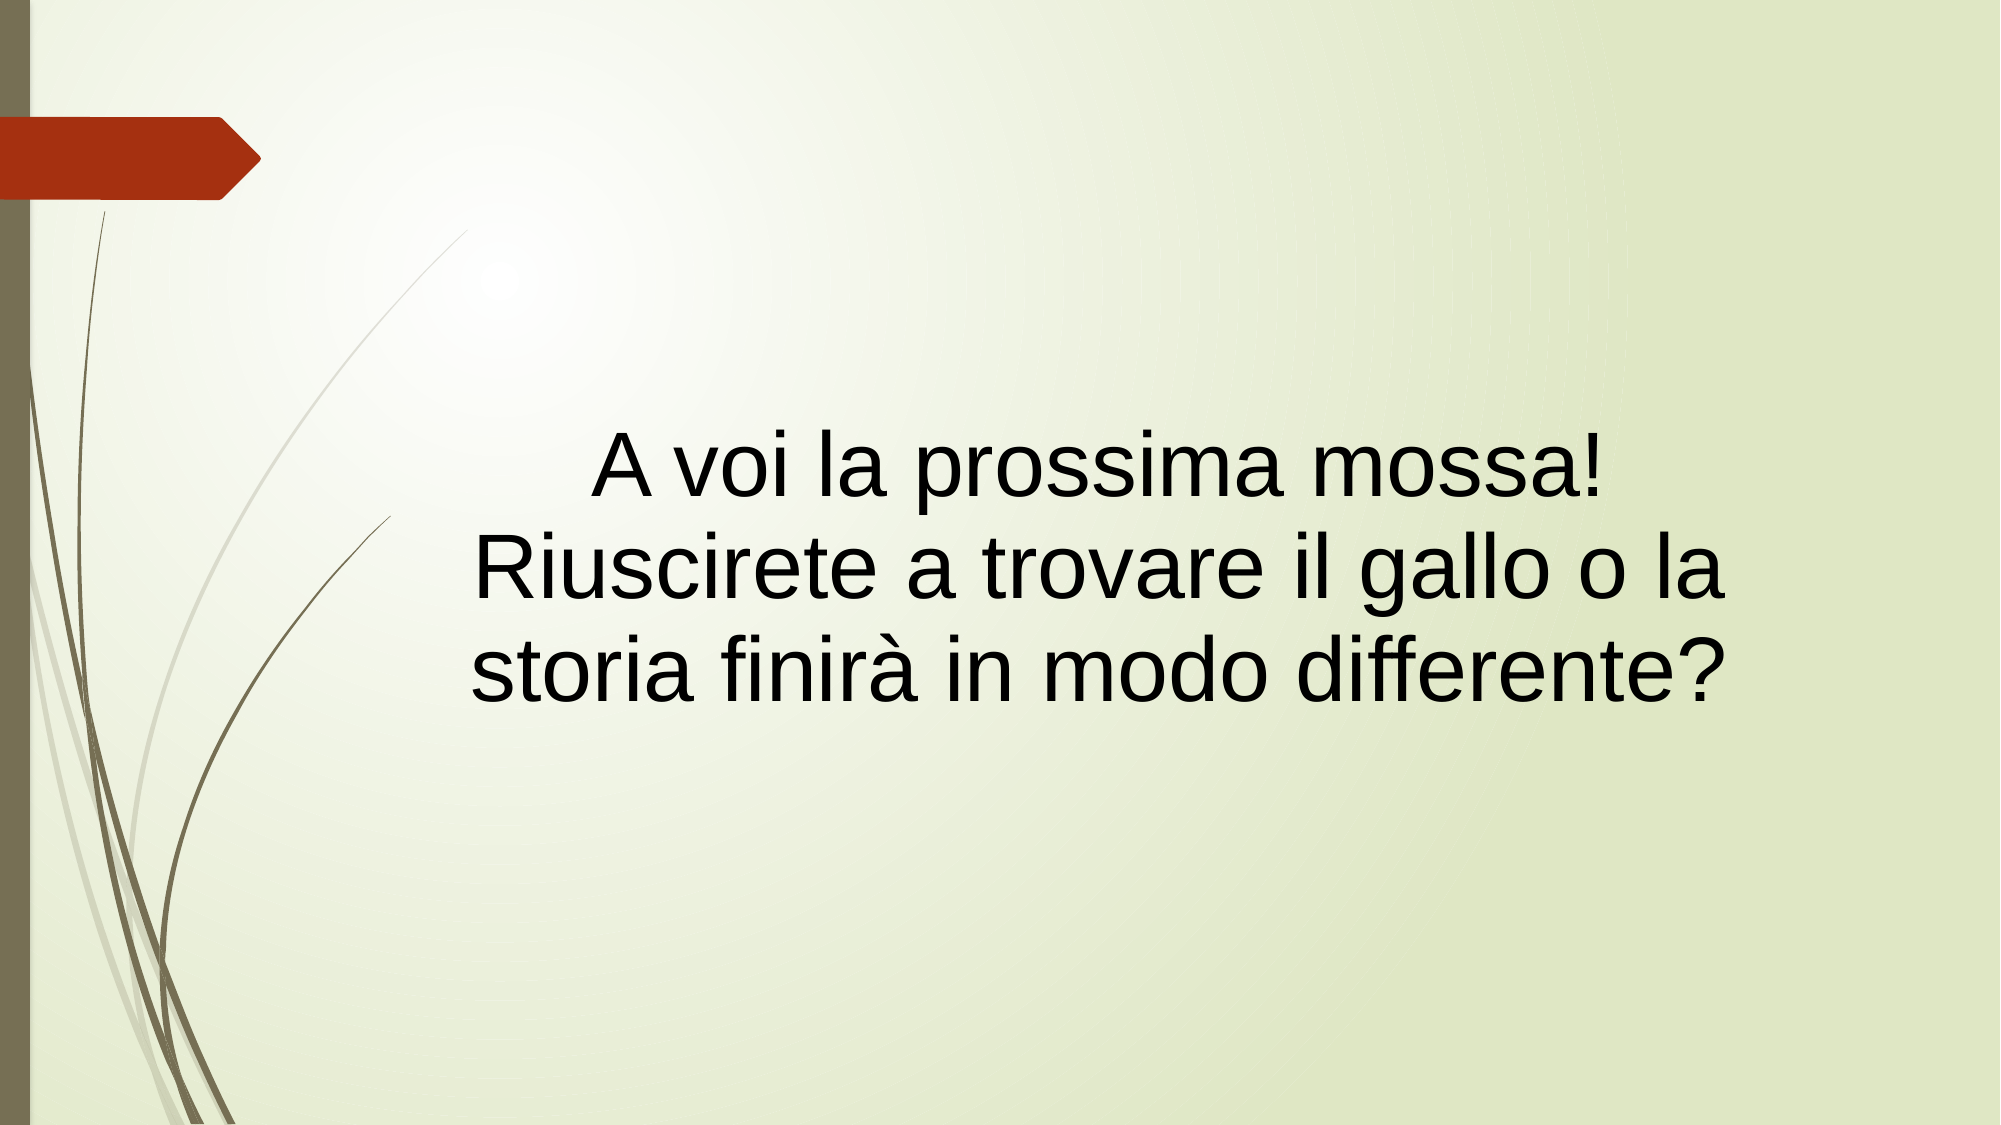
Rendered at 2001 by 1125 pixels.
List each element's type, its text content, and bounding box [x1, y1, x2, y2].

title A voi la prossima mossa! Riuscirete a trovare il gallo o la storia finirà in modo differente? [368, 413, 1831, 722]
